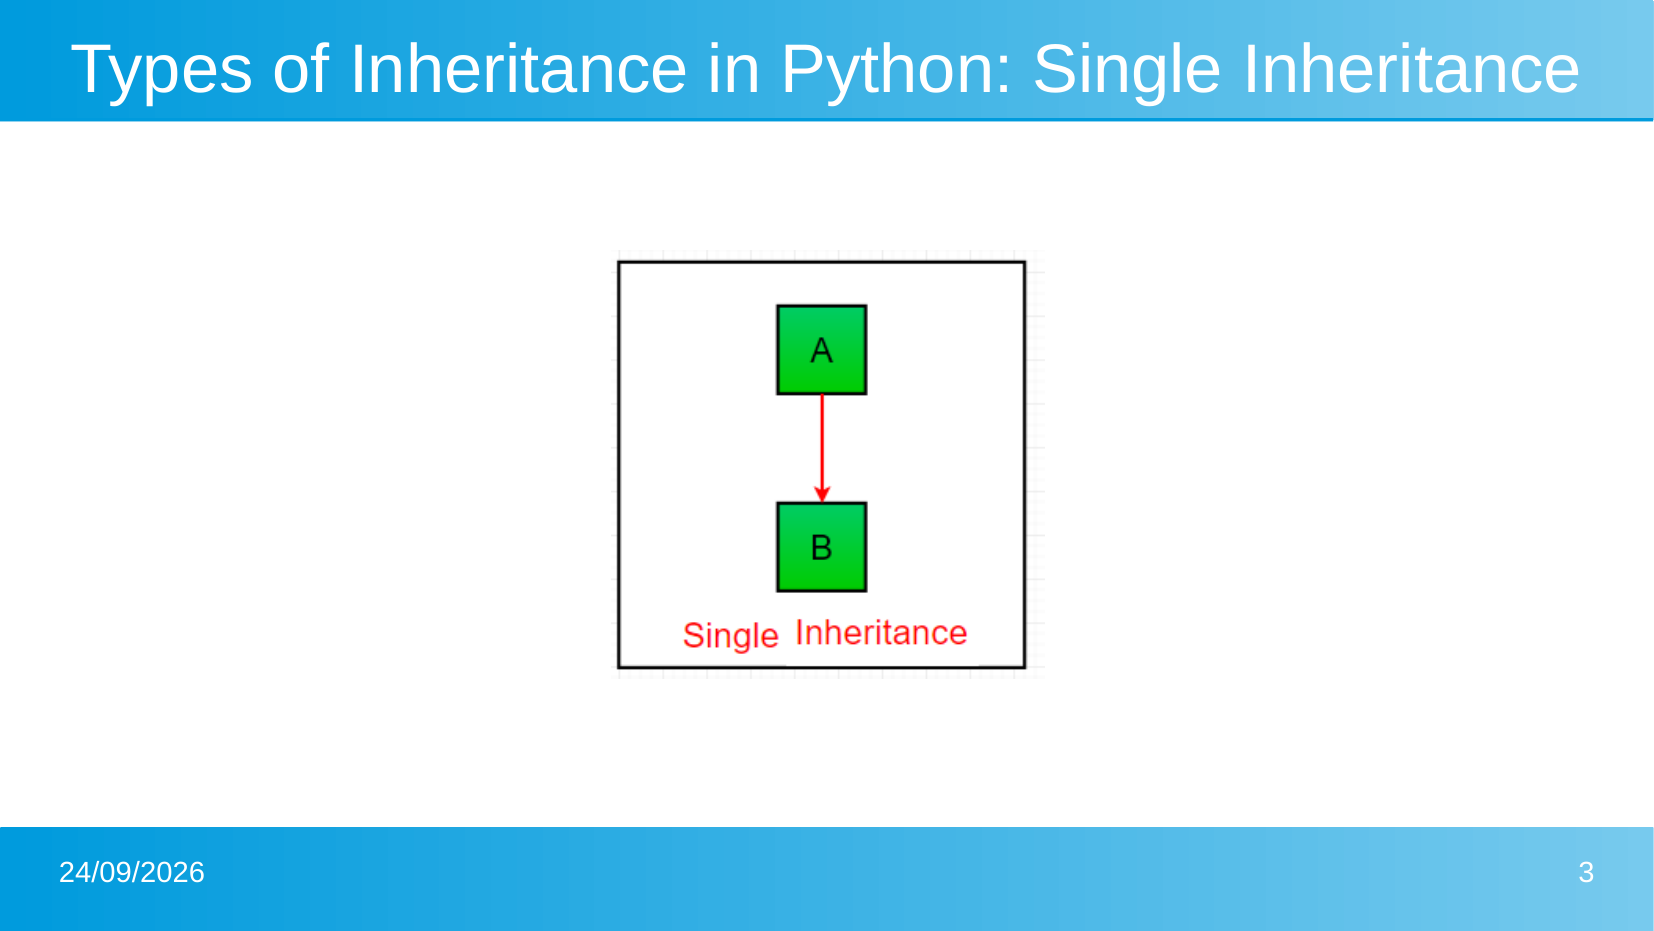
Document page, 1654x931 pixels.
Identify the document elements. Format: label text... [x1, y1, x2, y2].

picture [611, 250, 1045, 679]
title Types of Inheritance in Python: Single Inheritance [59, 29, 1595, 108]
